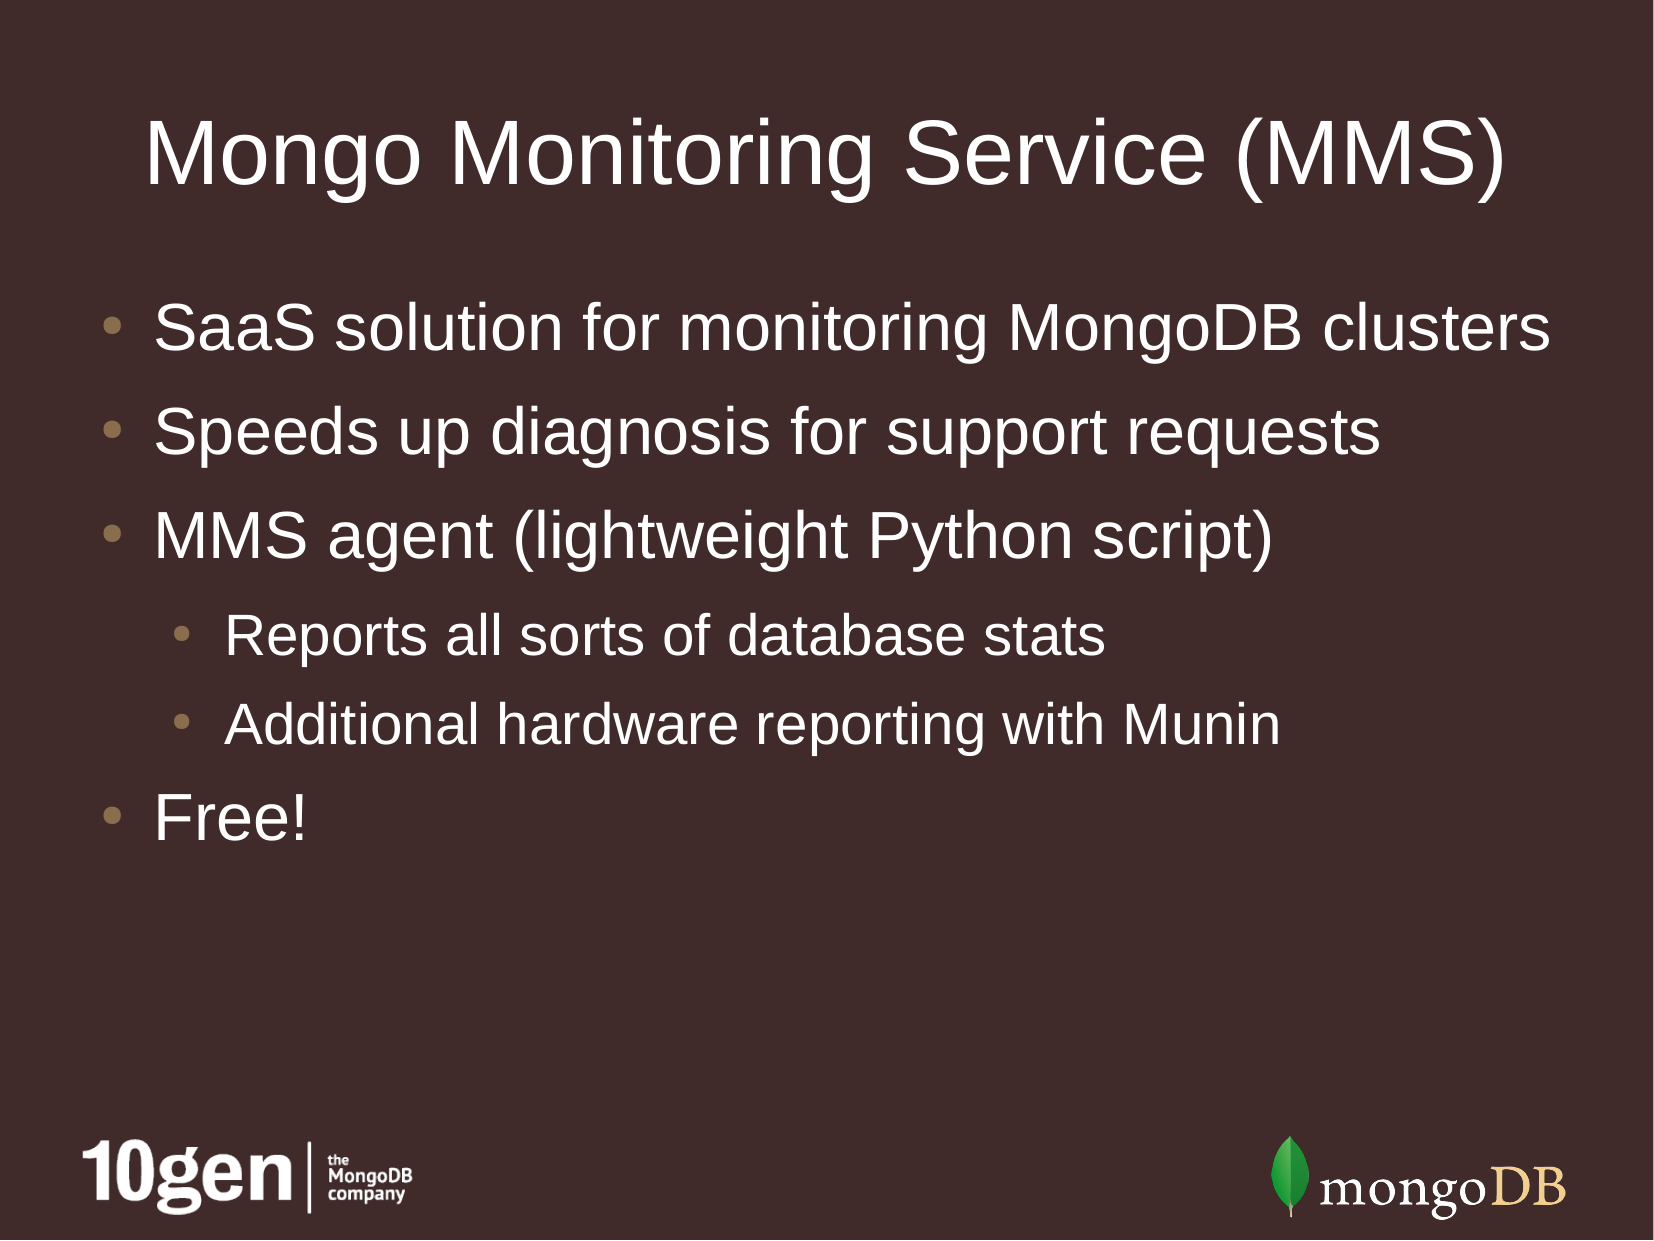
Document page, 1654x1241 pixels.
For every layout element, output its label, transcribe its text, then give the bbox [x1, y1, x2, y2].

list SaaS solution for monitoring MongoDB clusters Speeds up diagnosis for support requests MMS agent (lightweight Python script) Reports all sorts of database stats Additional hardware reporting with Munin Free! [82, 290, 1571, 1010]
picture [1260, 1124, 1576, 1230]
title Mongo Monitoring Service (MMS) [82, 49, 1571, 257]
picture [82, 1139, 413, 1215]
